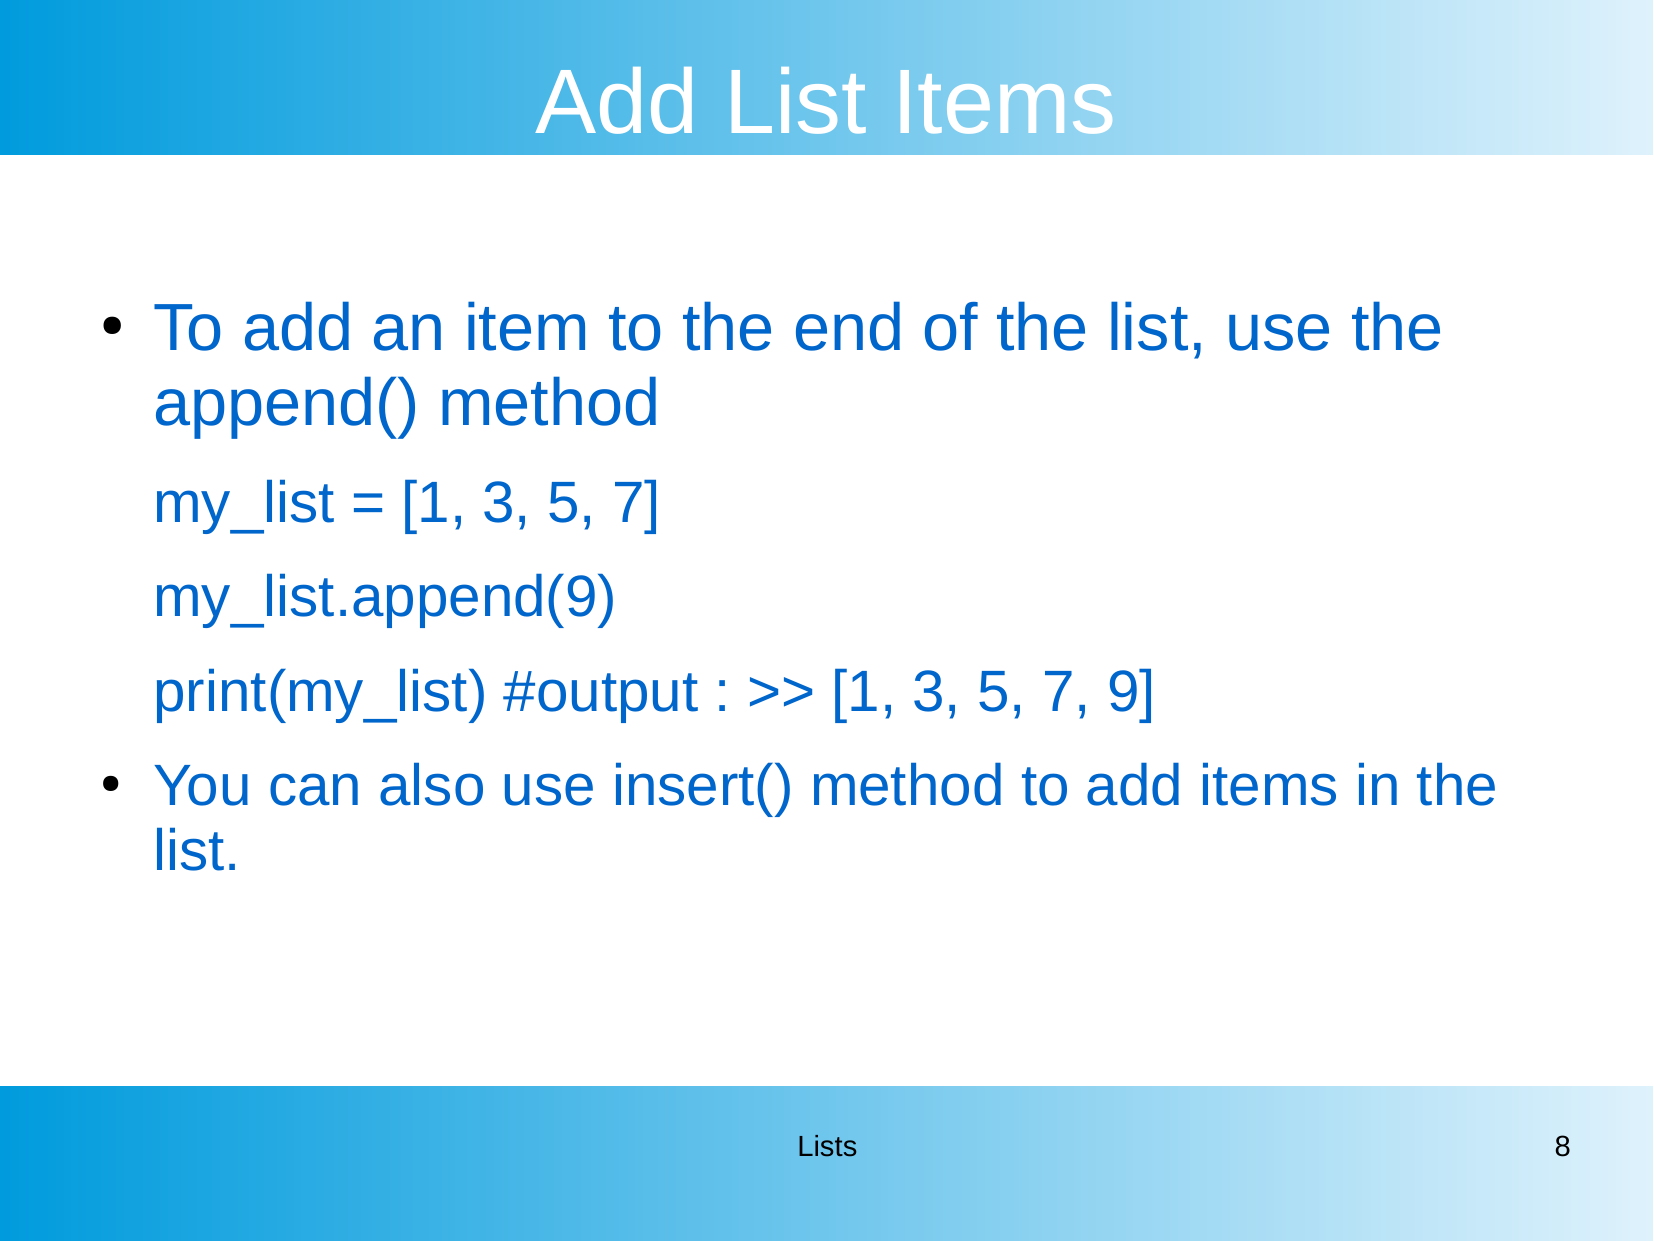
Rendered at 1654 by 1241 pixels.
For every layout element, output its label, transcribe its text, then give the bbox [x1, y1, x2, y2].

title Add List Items [82, 49, 1571, 155]
list To add an item to the end of the list, use the append() method my_list = [1, 3, 5, 7] my_list.append(9) print(my_list) #output : >> [1, 3, 5, 7, 9] You can also use insert() method to add items in the list. [82, 290, 1571, 1010]
